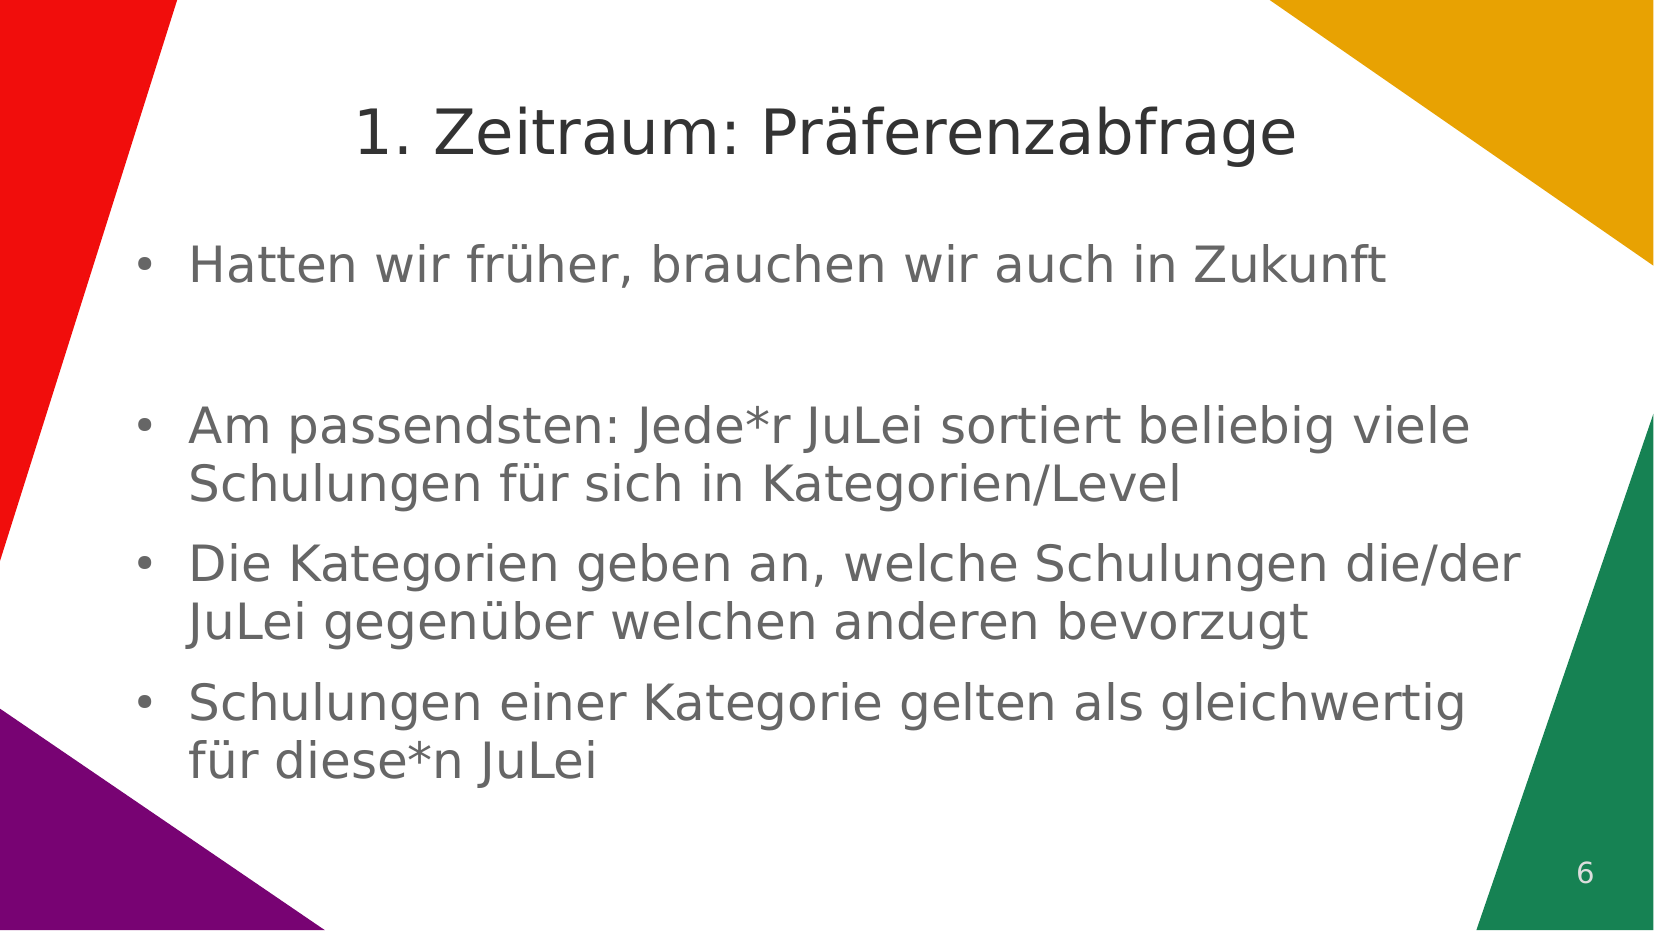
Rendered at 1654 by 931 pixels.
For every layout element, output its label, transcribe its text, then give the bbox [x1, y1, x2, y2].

list Hatten wir früher, brauchen wir auch in Zukunft Am passendsten: Jede*r JuLei sortiert beliebig viele Schulungen für sich in Kategorien/Level Die Kategorien geben an, welche Schulungen die/der JuLei gegenüber welchen anderen bevorzugt Schulungen einer Kategorie gelten als gleichwertig für diese*n JuLei [118, 236, 1536, 827]
title 1. Zeitraum: Präferenzabfrage [118, 59, 1536, 207]
